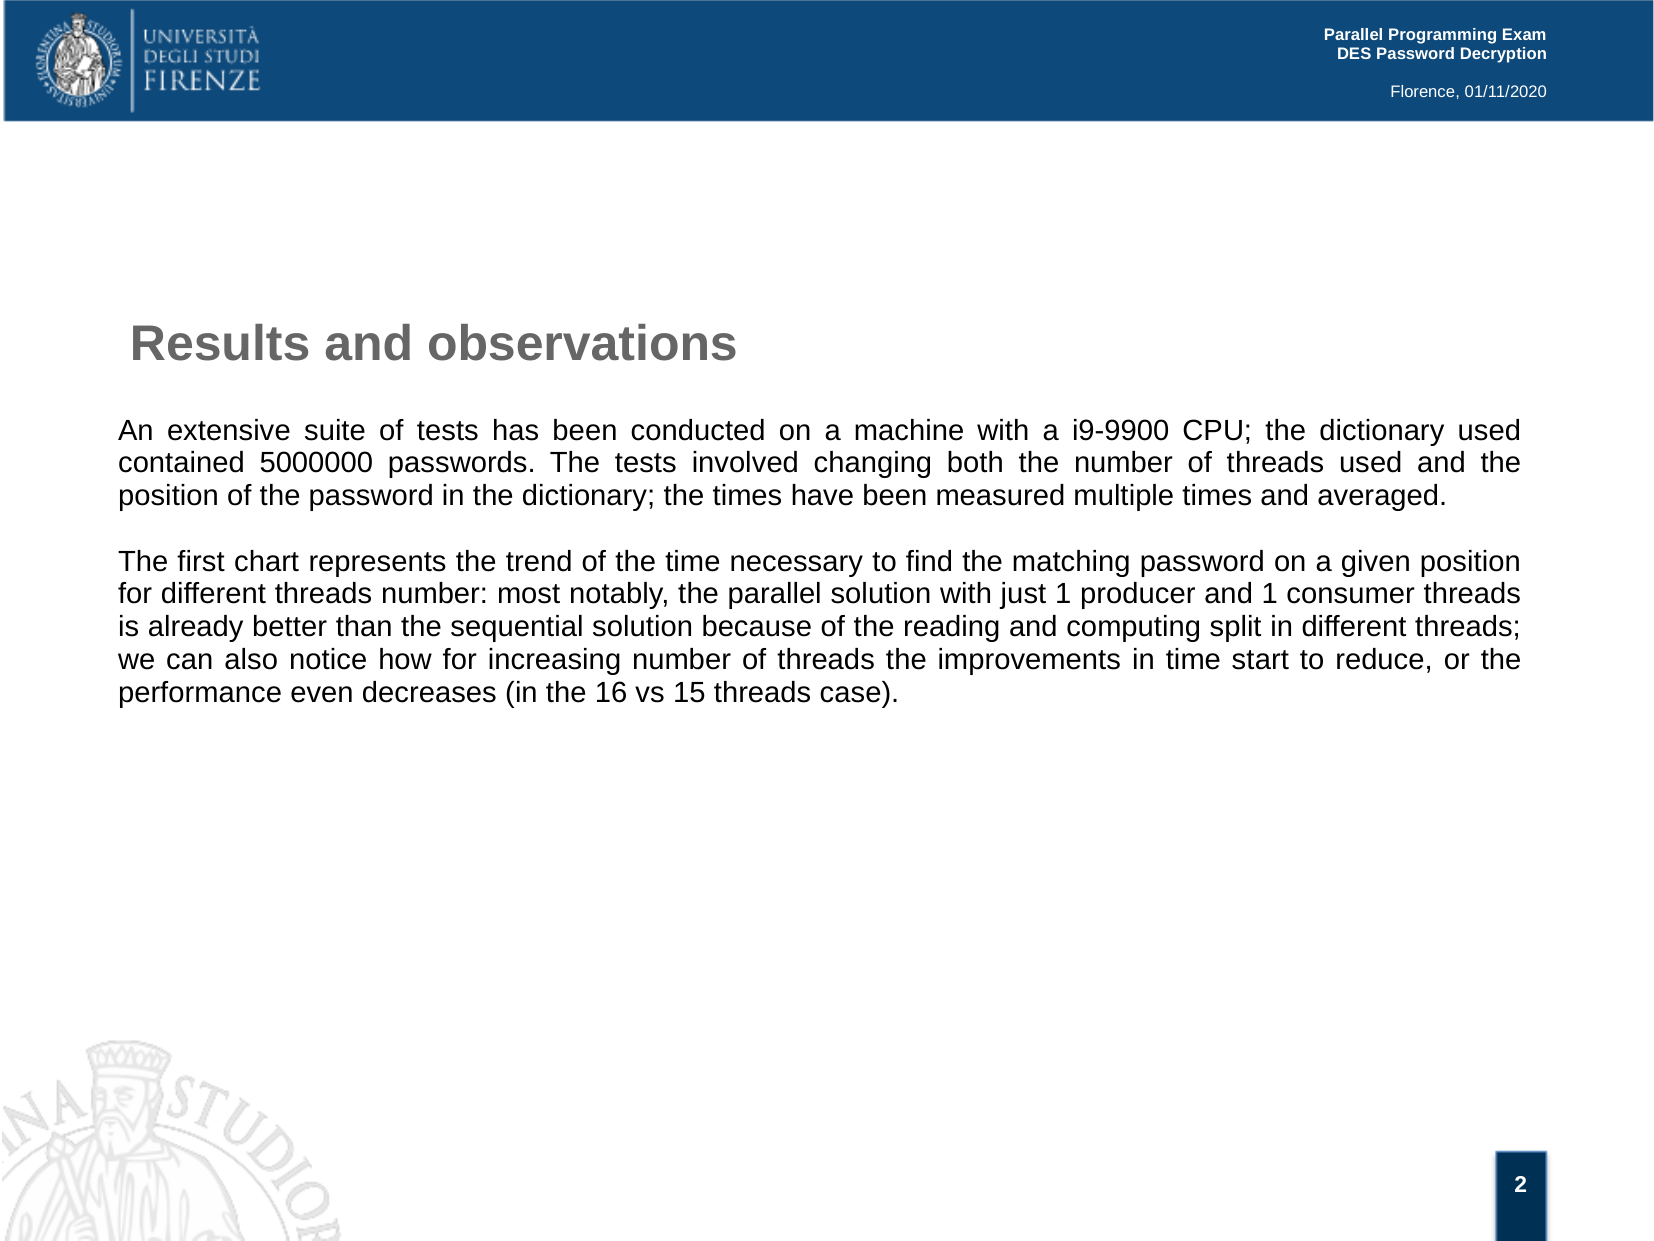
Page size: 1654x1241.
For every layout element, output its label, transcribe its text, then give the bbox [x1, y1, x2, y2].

text_box Results and observations [129, 268, 993, 389]
text_box 2 [1505, 1160, 1536, 1208]
text_box An extensive suite of tests has been conducted on a machine with a i9-9900 CPU; the dictionary used contained 5000000 passwords. The tests involved changing both the number of threads used and the position of the password in the dictionary; the times have been measured multiple times and averaged. The first chart represents the trend of the time necessary to find the matching password on a given position for different threads number: most notably, the parallel solution with just 1 producer and 1 consumer threads is already better than the sequential solution because of the reading and computing split in different threads; we can also notice how for increasing number of threads the improvements in time start to reduce, or the performance even decreases (in the 16 vs 15 threads case). [118, 413, 1524, 709]
text_box Parallel Programming Exam DES Password Decryption Florence, 01/11/2020 [685, 24, 1548, 102]
picture [2, 0, 1654, 1241]
